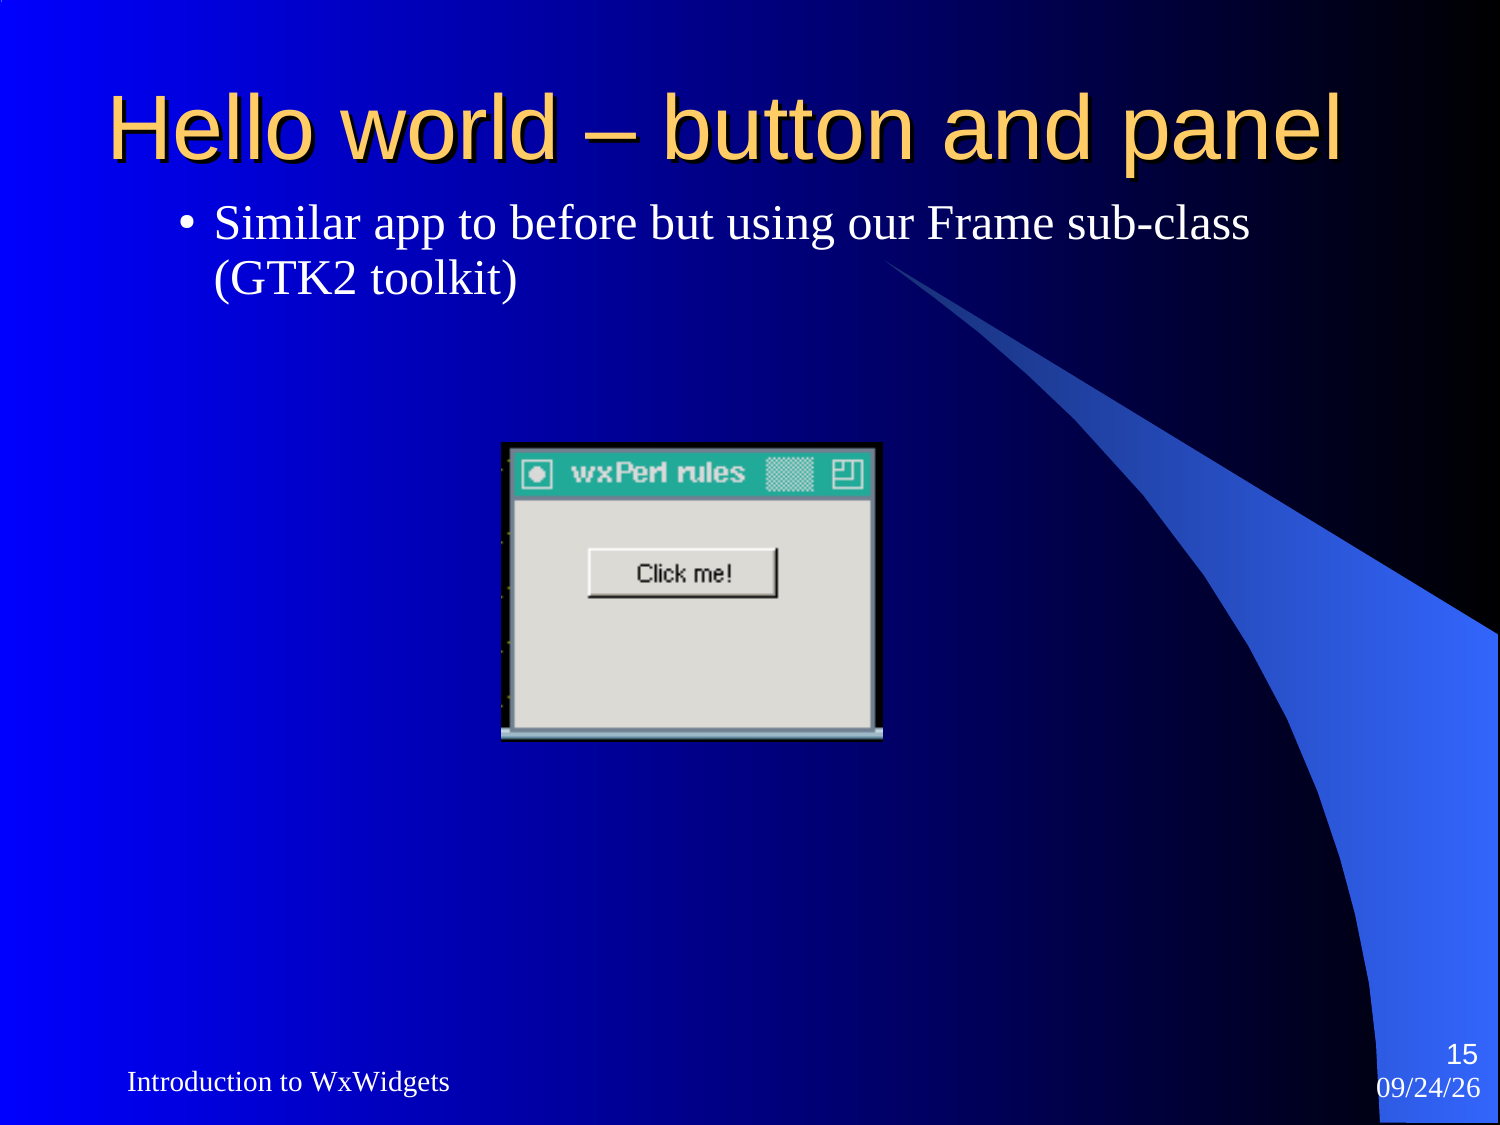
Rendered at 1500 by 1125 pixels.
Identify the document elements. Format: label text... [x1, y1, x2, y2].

list Similar app to before but using our Frame sub-class (GTK2 toolkit) [112, 147, 1388, 1034]
title Hello world – button and panel [91, 48, 1418, 207]
picture [501, 442, 883, 742]
